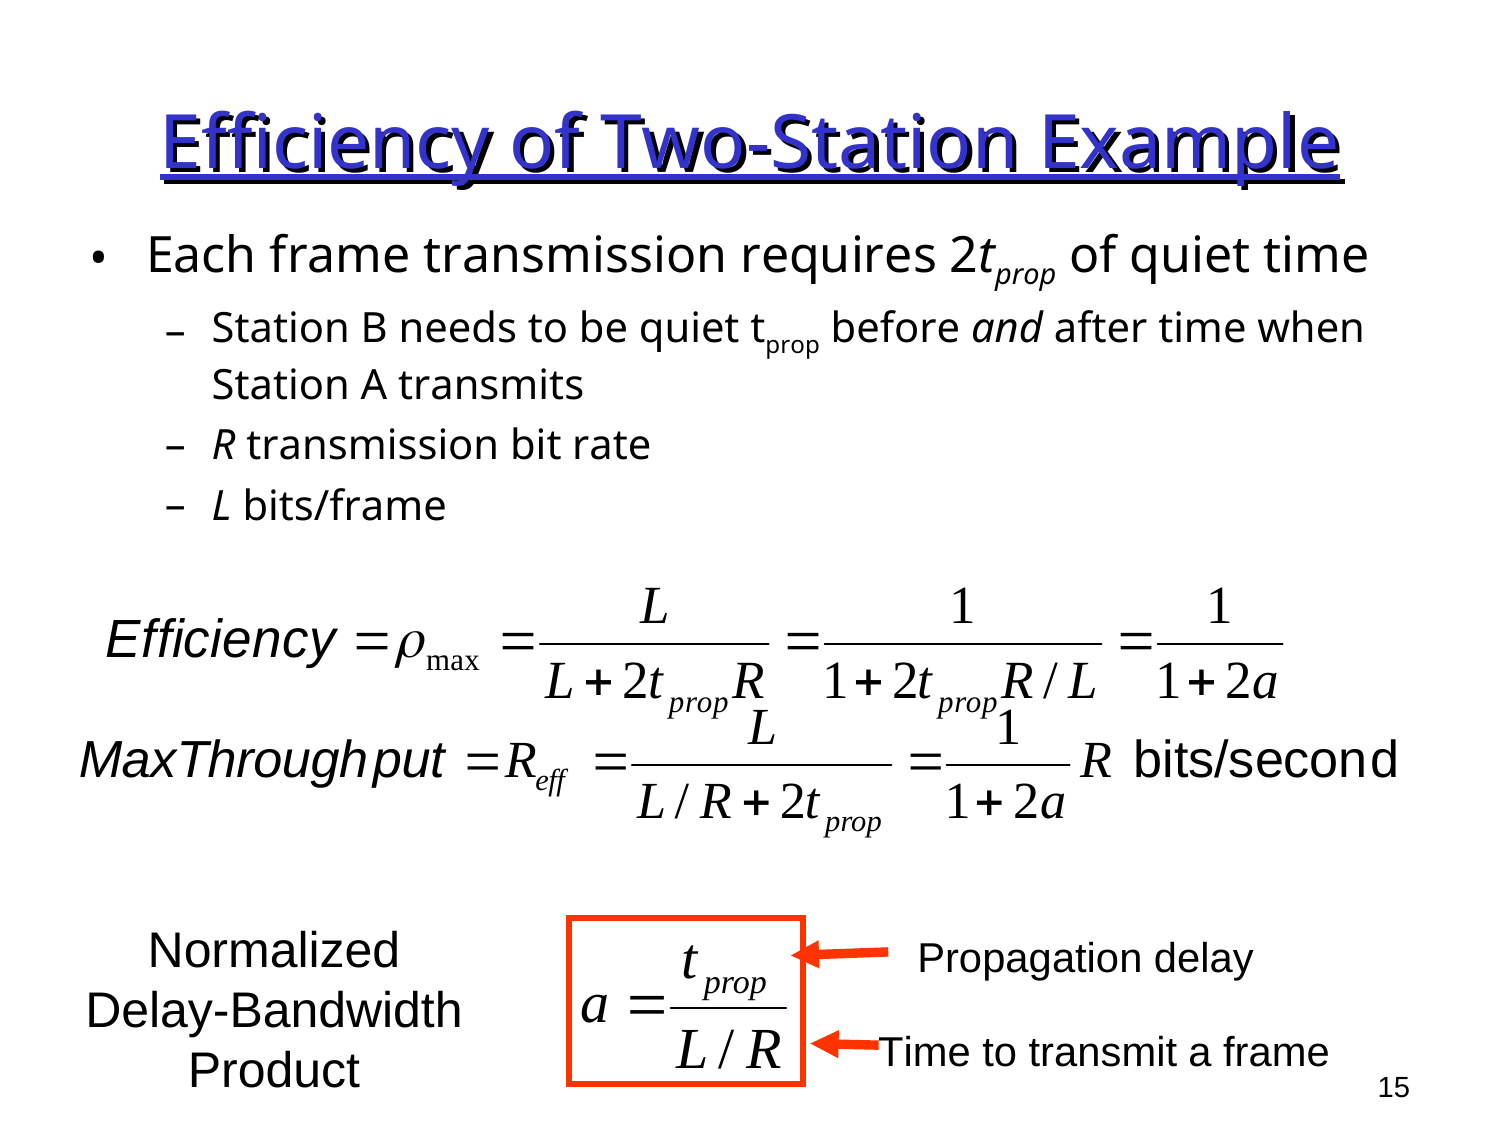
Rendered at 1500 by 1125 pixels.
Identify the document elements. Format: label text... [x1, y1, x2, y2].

list Each frame transmission requires 2tprop of quiet time Station B needs to be quiet tprop before and after time when Station A transmits R transmission bit rate L bits/frame [75, 214, 1500, 558]
chart [571, 920, 801, 1082]
text_box Normalized Delay-Bandwidth Product [54, 909, 494, 1106]
text_box Propagation delay [902, 923, 1269, 989]
text_box Time to transmit a frame [863, 1016, 1346, 1083]
title Efficiency of Two-Station Example [75, 45, 1426, 214]
chart [72, 572, 1408, 848]
